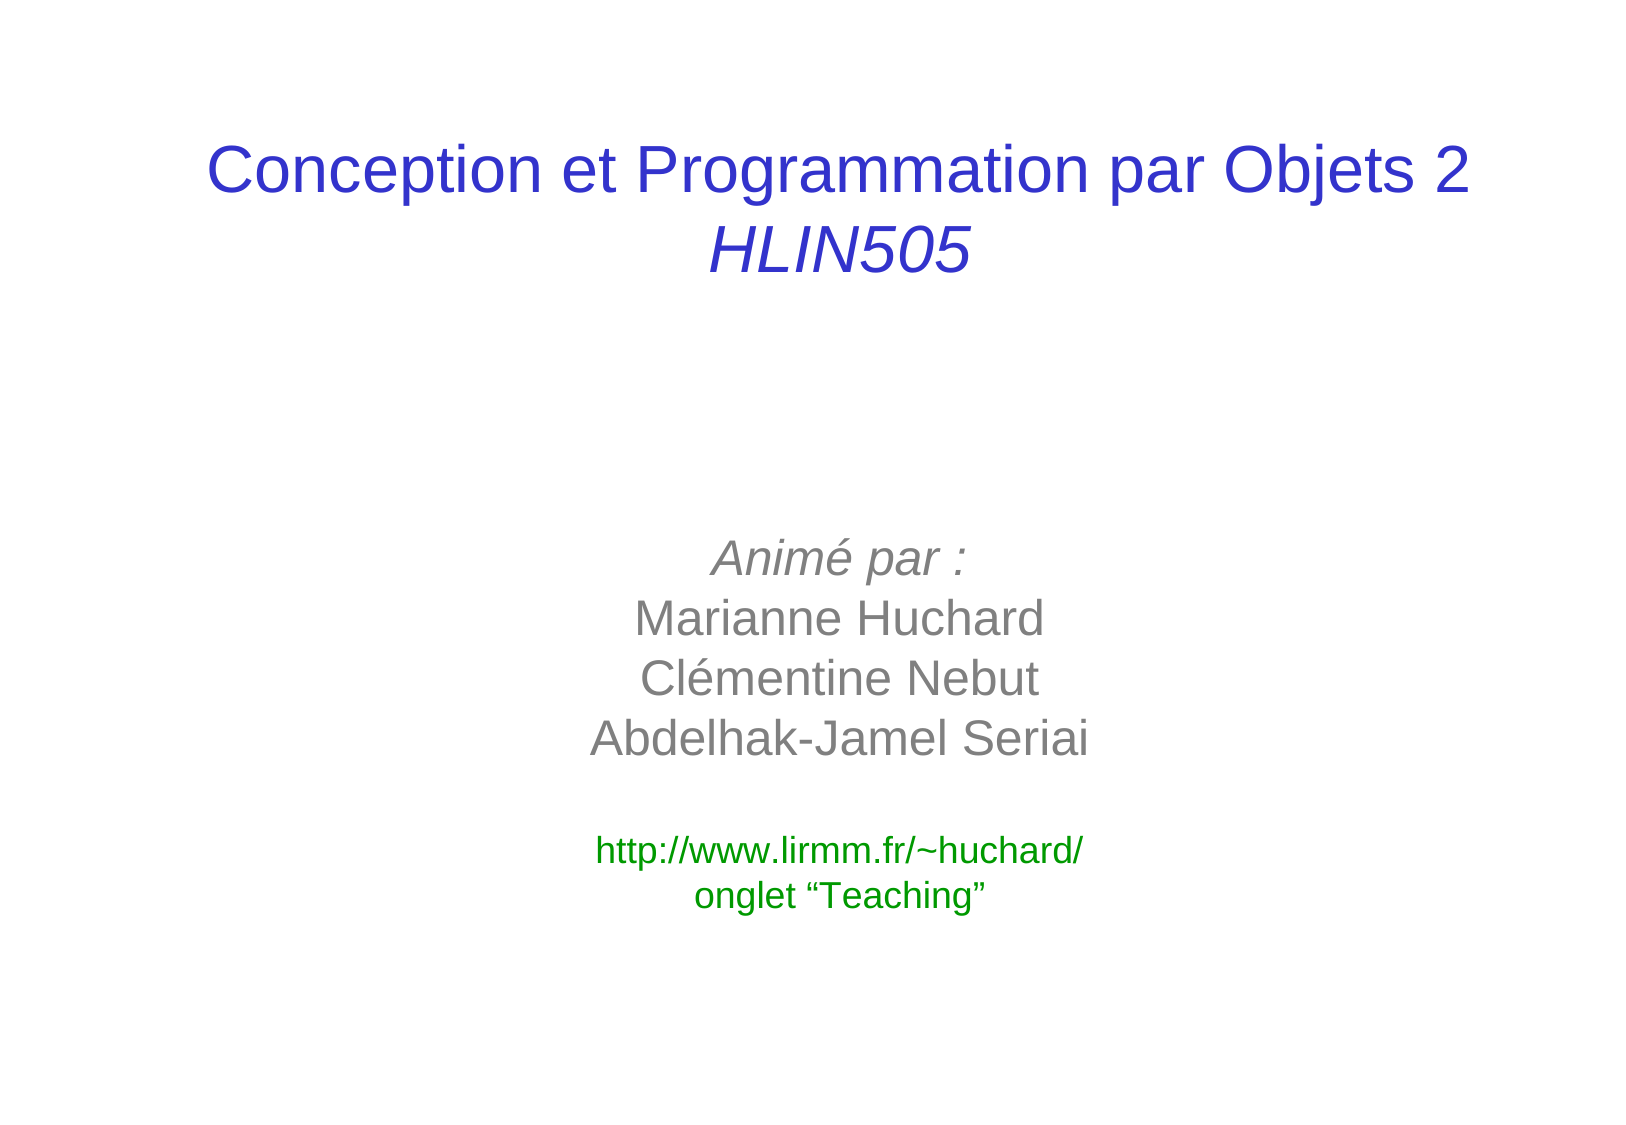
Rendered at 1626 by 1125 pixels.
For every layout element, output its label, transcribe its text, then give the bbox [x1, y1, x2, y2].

text_box Conception et Programmation par Objets 2 HLIN505 Animé par : Marianne Huchard Clémentine Nebut Abdelhak-Jamel Seriai http://www.lirmm.fr/~huchard/ onglet “Teaching” [148, 118, 1531, 924]
